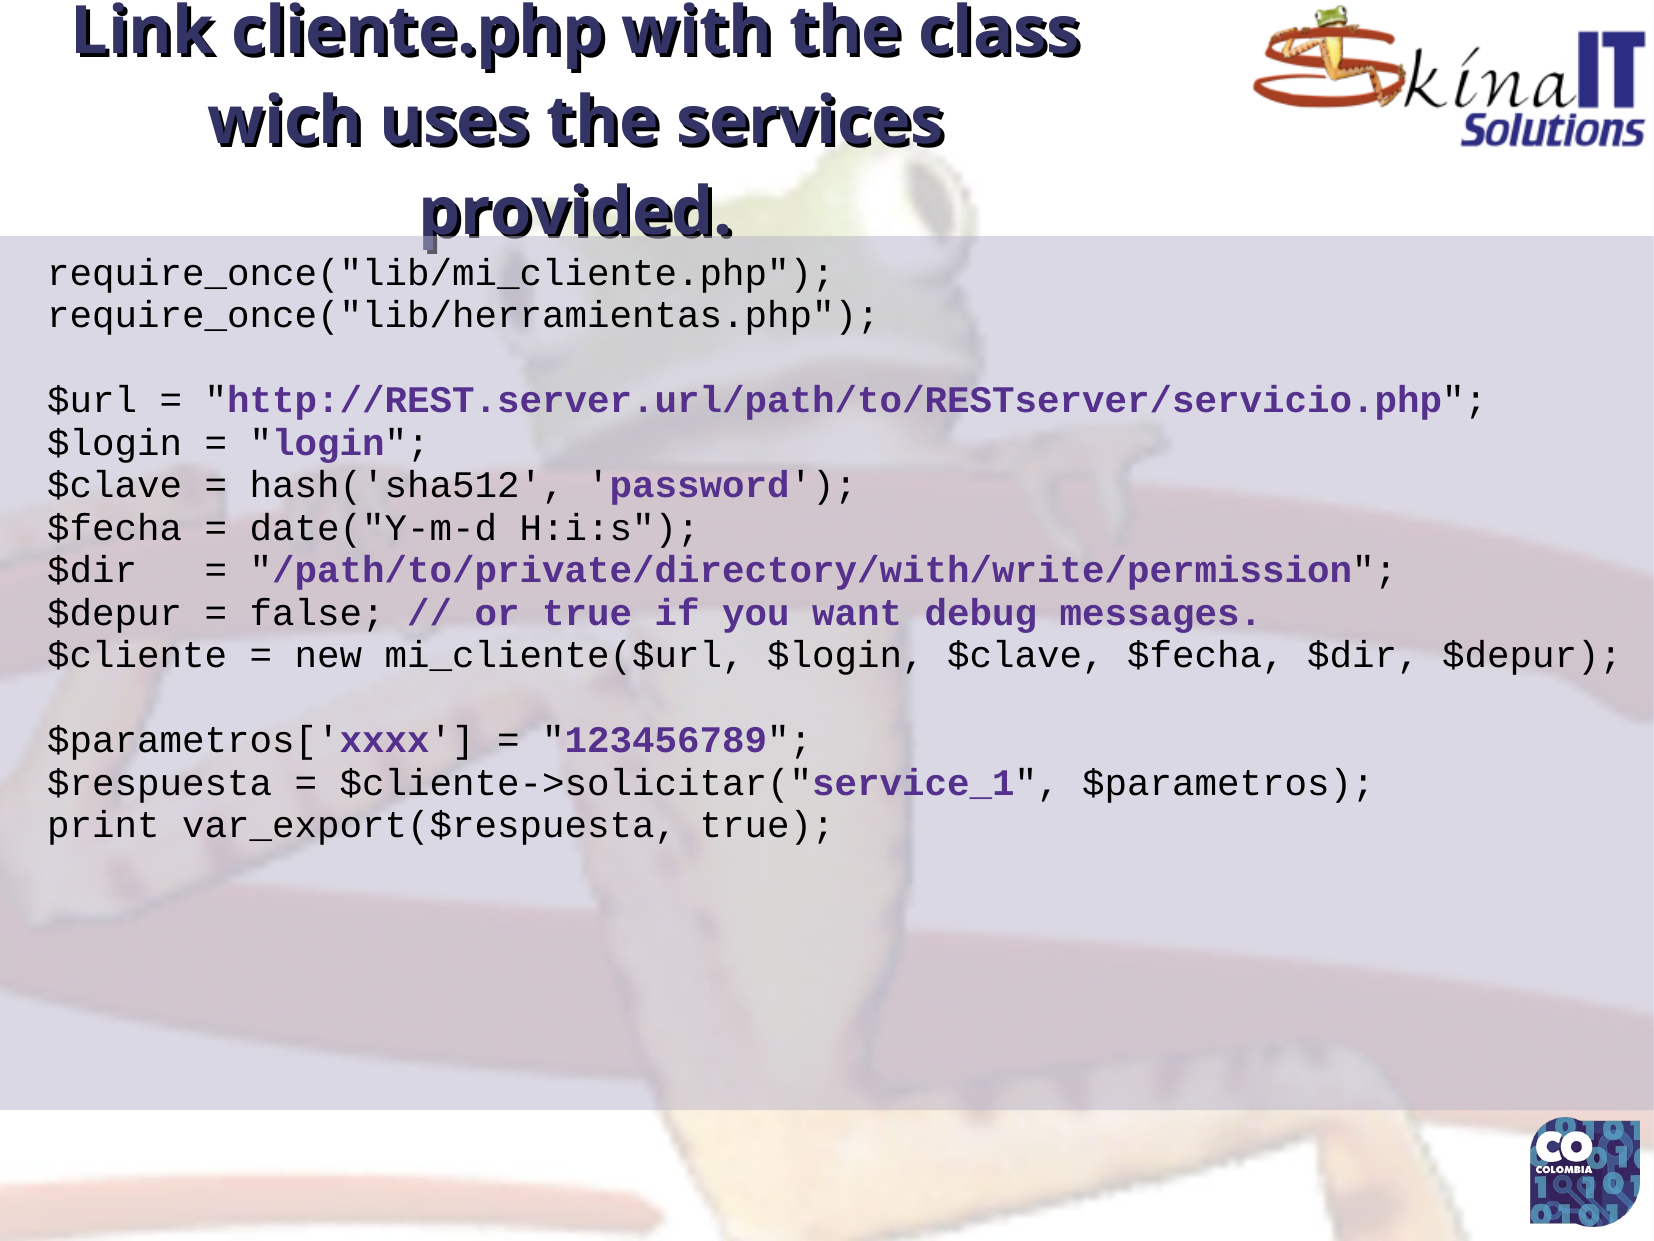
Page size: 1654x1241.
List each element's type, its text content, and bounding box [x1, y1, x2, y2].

picture [0, 1111, 1654, 1241]
list require_once("lib/mi_cliente.php"); require_once("lib/herramientas.php"); $url = "http://REST.server.url/path/to/RESTserver/servicio.php"; $login = "login"; $clave = hash('sha512', 'password'); $fecha = date("Y-m-d H:i:s"); $dir = "/path/to/private/directory/with/write/permission"; $depur = false; // or true if you want debug messages. $cliente = new mi_cliente($url, $login, $clave, $fecha, $dir, $depur); $parametros['xxxx'] = "123456789"; $respuesta = $cliente->solicitar("service_1", $parametros); print var_export($respuesta, true); [0, 236, 1654, 1111]
picture [1152, 0, 1654, 236]
title Link cliente.php with the class wich uses the services provided. [0, 0, 1152, 236]
